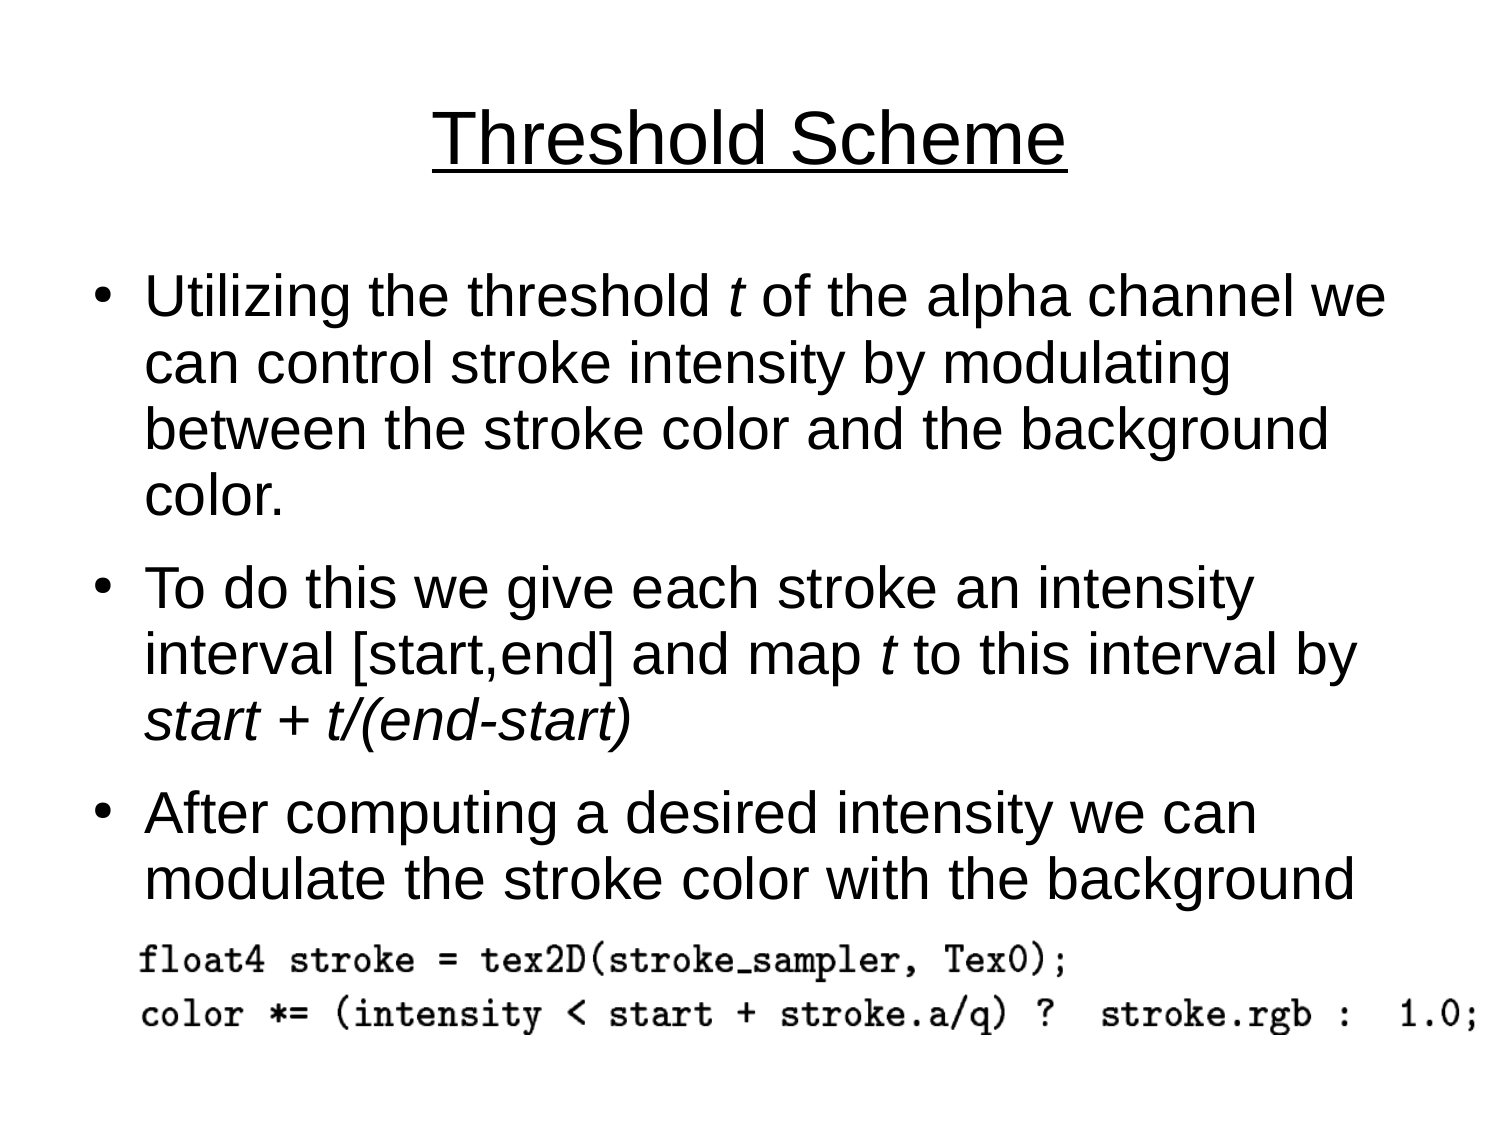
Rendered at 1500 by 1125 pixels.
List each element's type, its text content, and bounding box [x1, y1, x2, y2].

picture [135, 937, 1486, 1036]
title Threshold Scheme [75, 44, 1425, 233]
list Utilizing the threshold t of the alpha channel we can control stroke intensity by modulating between the stroke color and the background color. To do this we give each stroke an intensity interval [start,end] and map t to this interval by start + t/(end-start) After computing a desired intensity we can modulate the stroke color with the background [75, 263, 1395, 916]
